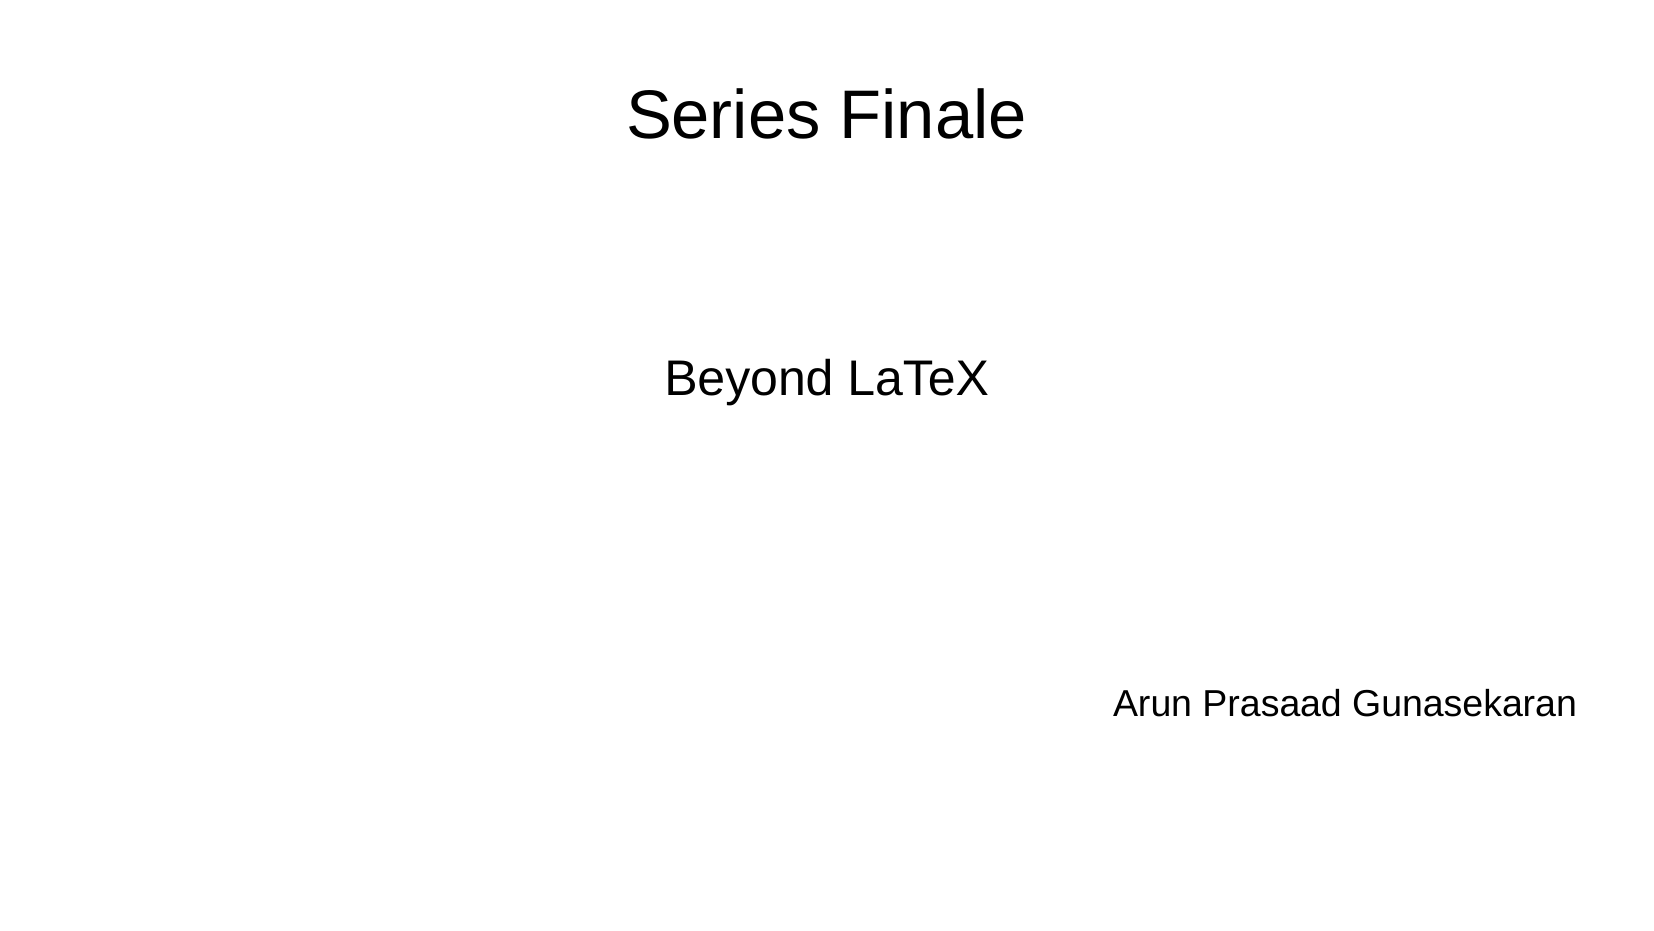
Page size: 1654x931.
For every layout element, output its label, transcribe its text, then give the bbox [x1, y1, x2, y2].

text_box Arun Prasaad Gunasekaran [1098, 675, 1592, 733]
subtitle Beyond LaTeX [82, 283, 1571, 473]
title Series Finale [82, 37, 1571, 193]
